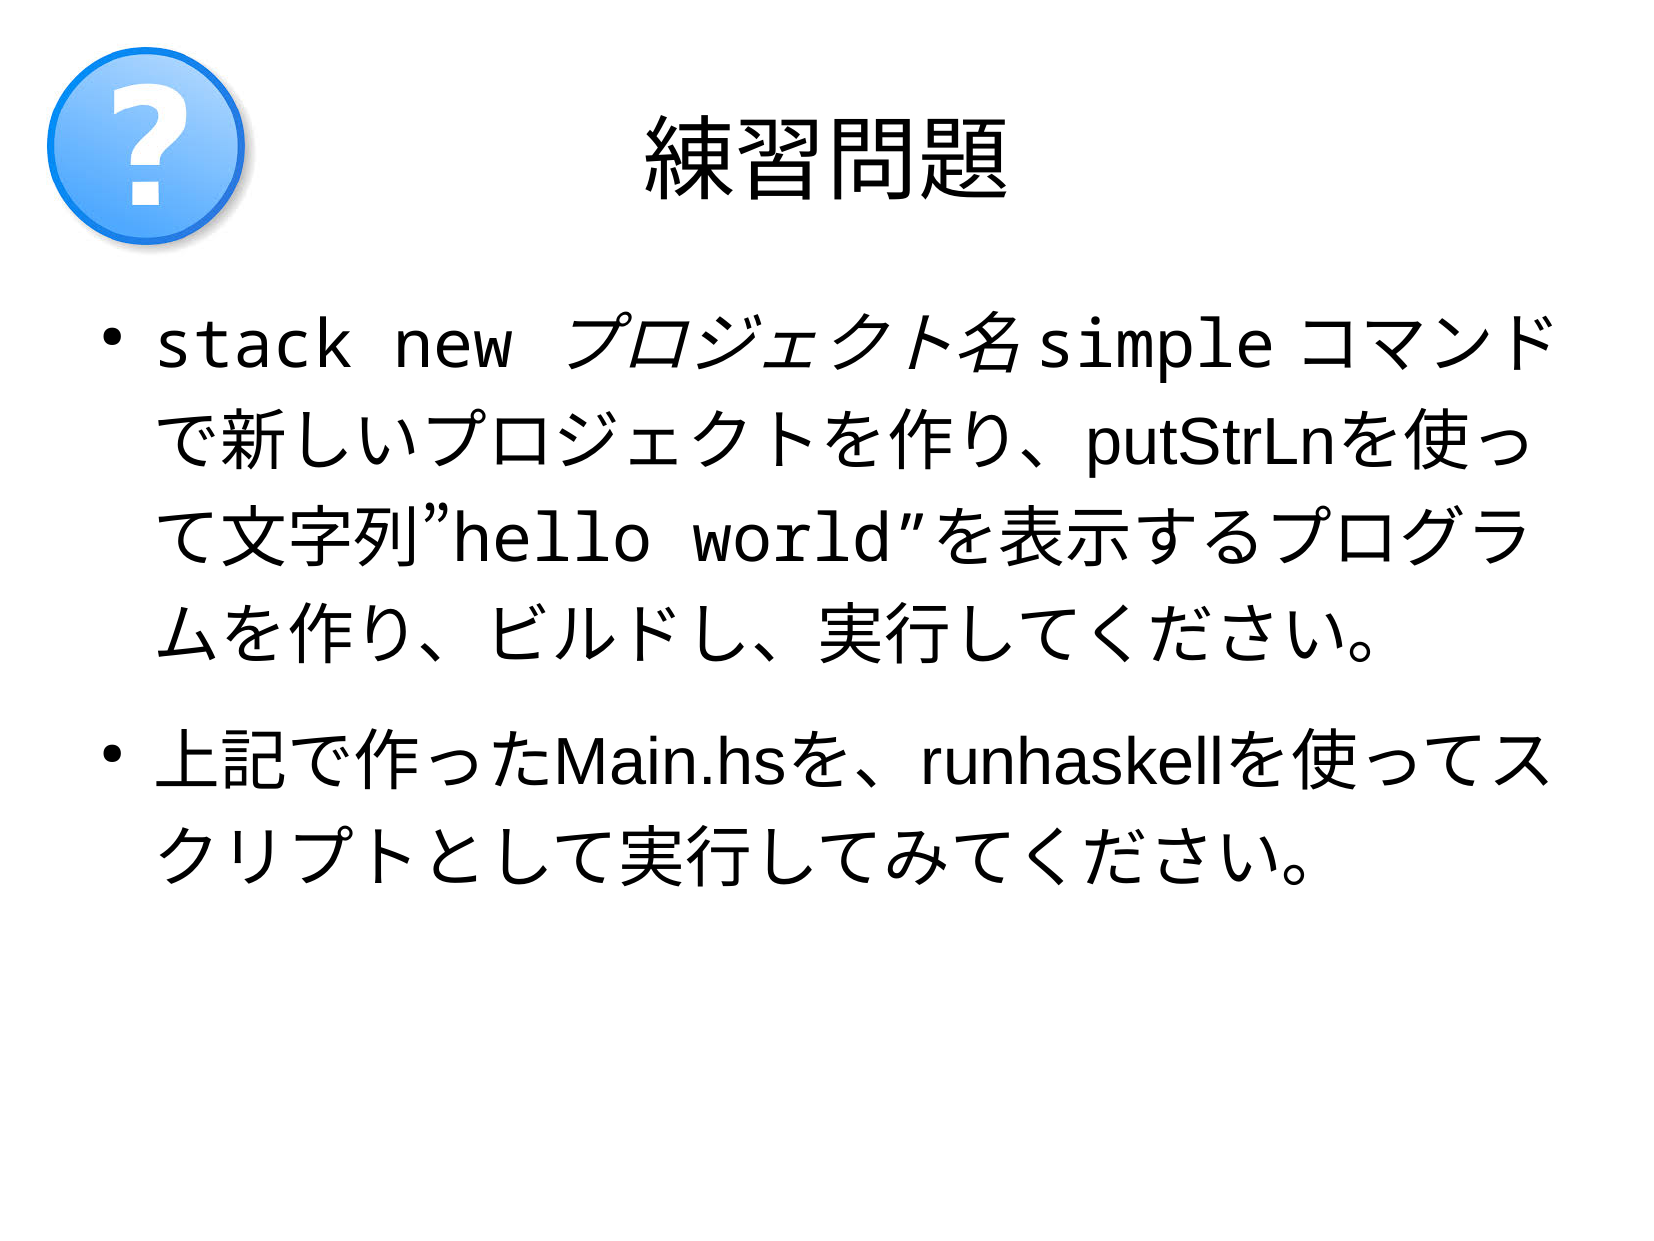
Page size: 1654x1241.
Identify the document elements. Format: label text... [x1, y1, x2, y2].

picture [38, 35, 260, 257]
title 練習問題 [260, 49, 1571, 257]
list stack new プロジェクト名 simple コマンドで新しいプロジェクトを作り、putStrLnを使って文字列”hello world”を表示するプログラムを作り、ビルドし、実行してください。 上記で作ったMain.hsを、runhaskellを使ってスクリプトとして実行してみてください。 [82, 290, 1571, 1010]
